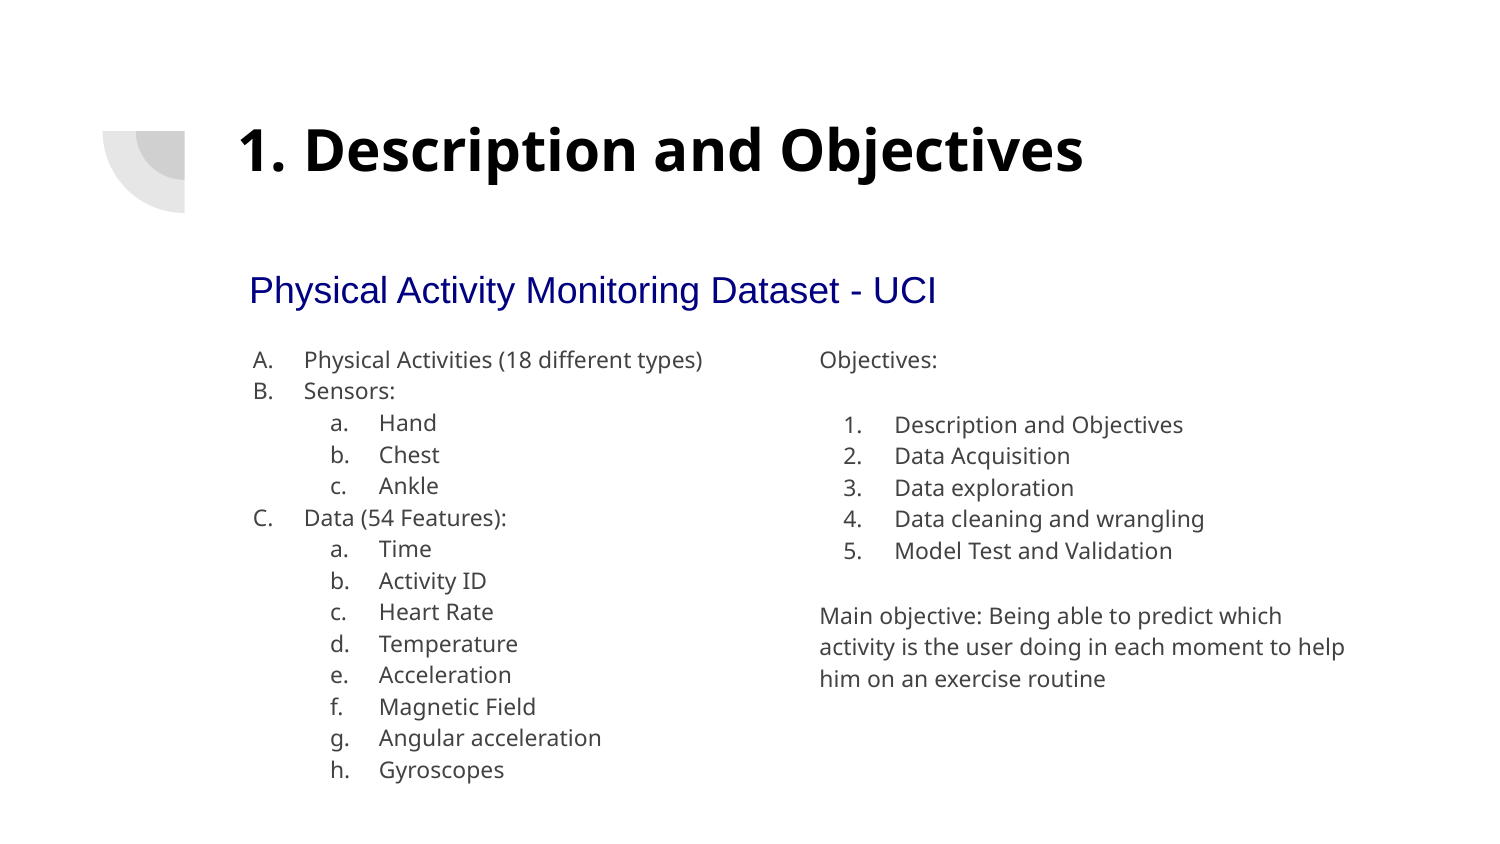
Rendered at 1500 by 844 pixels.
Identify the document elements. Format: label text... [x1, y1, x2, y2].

title Description and Objectives [213, 98, 1368, 263]
text_box Physical Activity Monitoring Dataset - UCI [234, 251, 1154, 296]
list Physical Activities (18 different types) Sensors: Hand Chest Ankle Data (54 Features): Time Activity ID Heart Rate Temperature Acceleration Magnetic Field Angular acceleration Gyroscopes [213, 326, 777, 744]
list Objectives: Description and Objectives Data Acquisition Data exploration Data cleaning and wrangling Model Test and Validation Main objective: Being able to predict which activity is the user doing in each moment to help him on an exercise routine [804, 326, 1368, 744]
